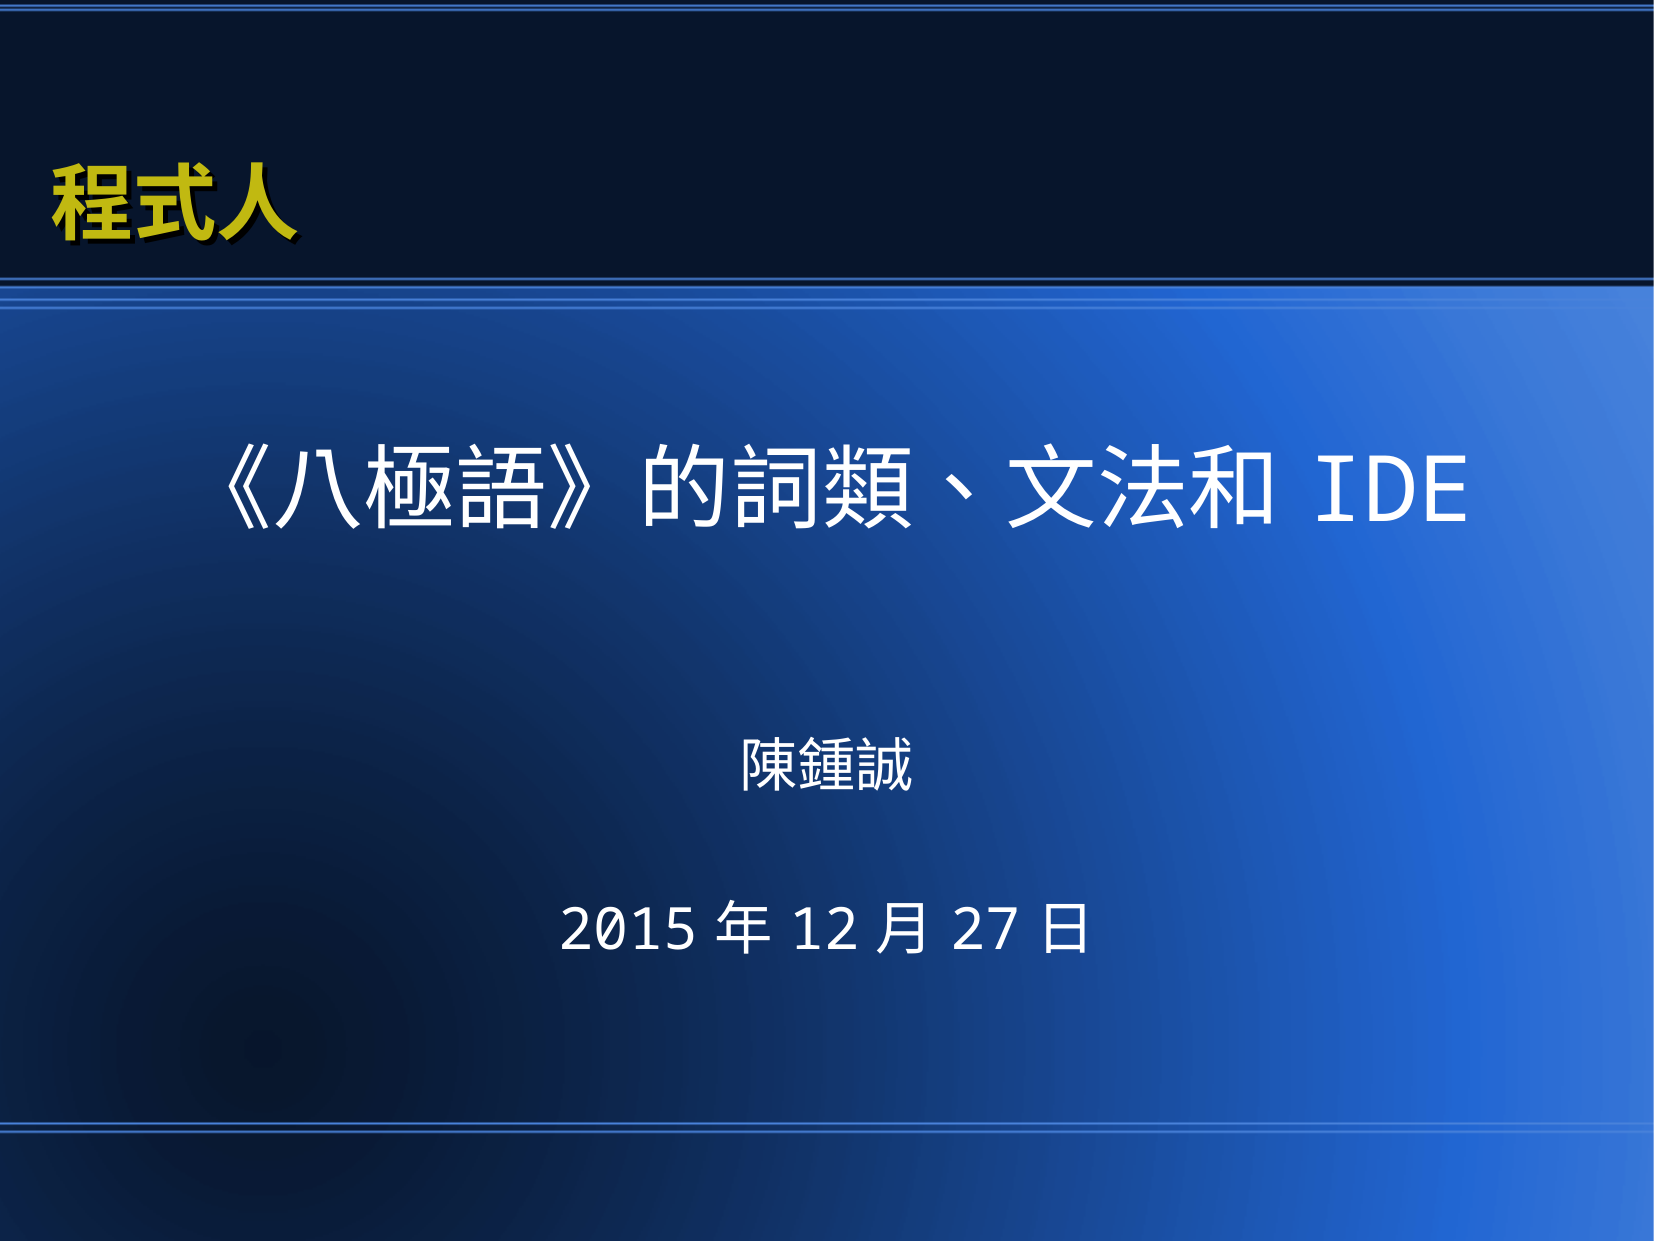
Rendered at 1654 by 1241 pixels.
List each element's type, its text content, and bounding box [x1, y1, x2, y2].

subtitle 《八極語》的詞類、文法和IDE 陳鍾誠 2015年12月27日 [82, 307, 1571, 1075]
picture [0, 0, 1654, 1241]
text_box 程式人 [35, 129, 378, 325]
